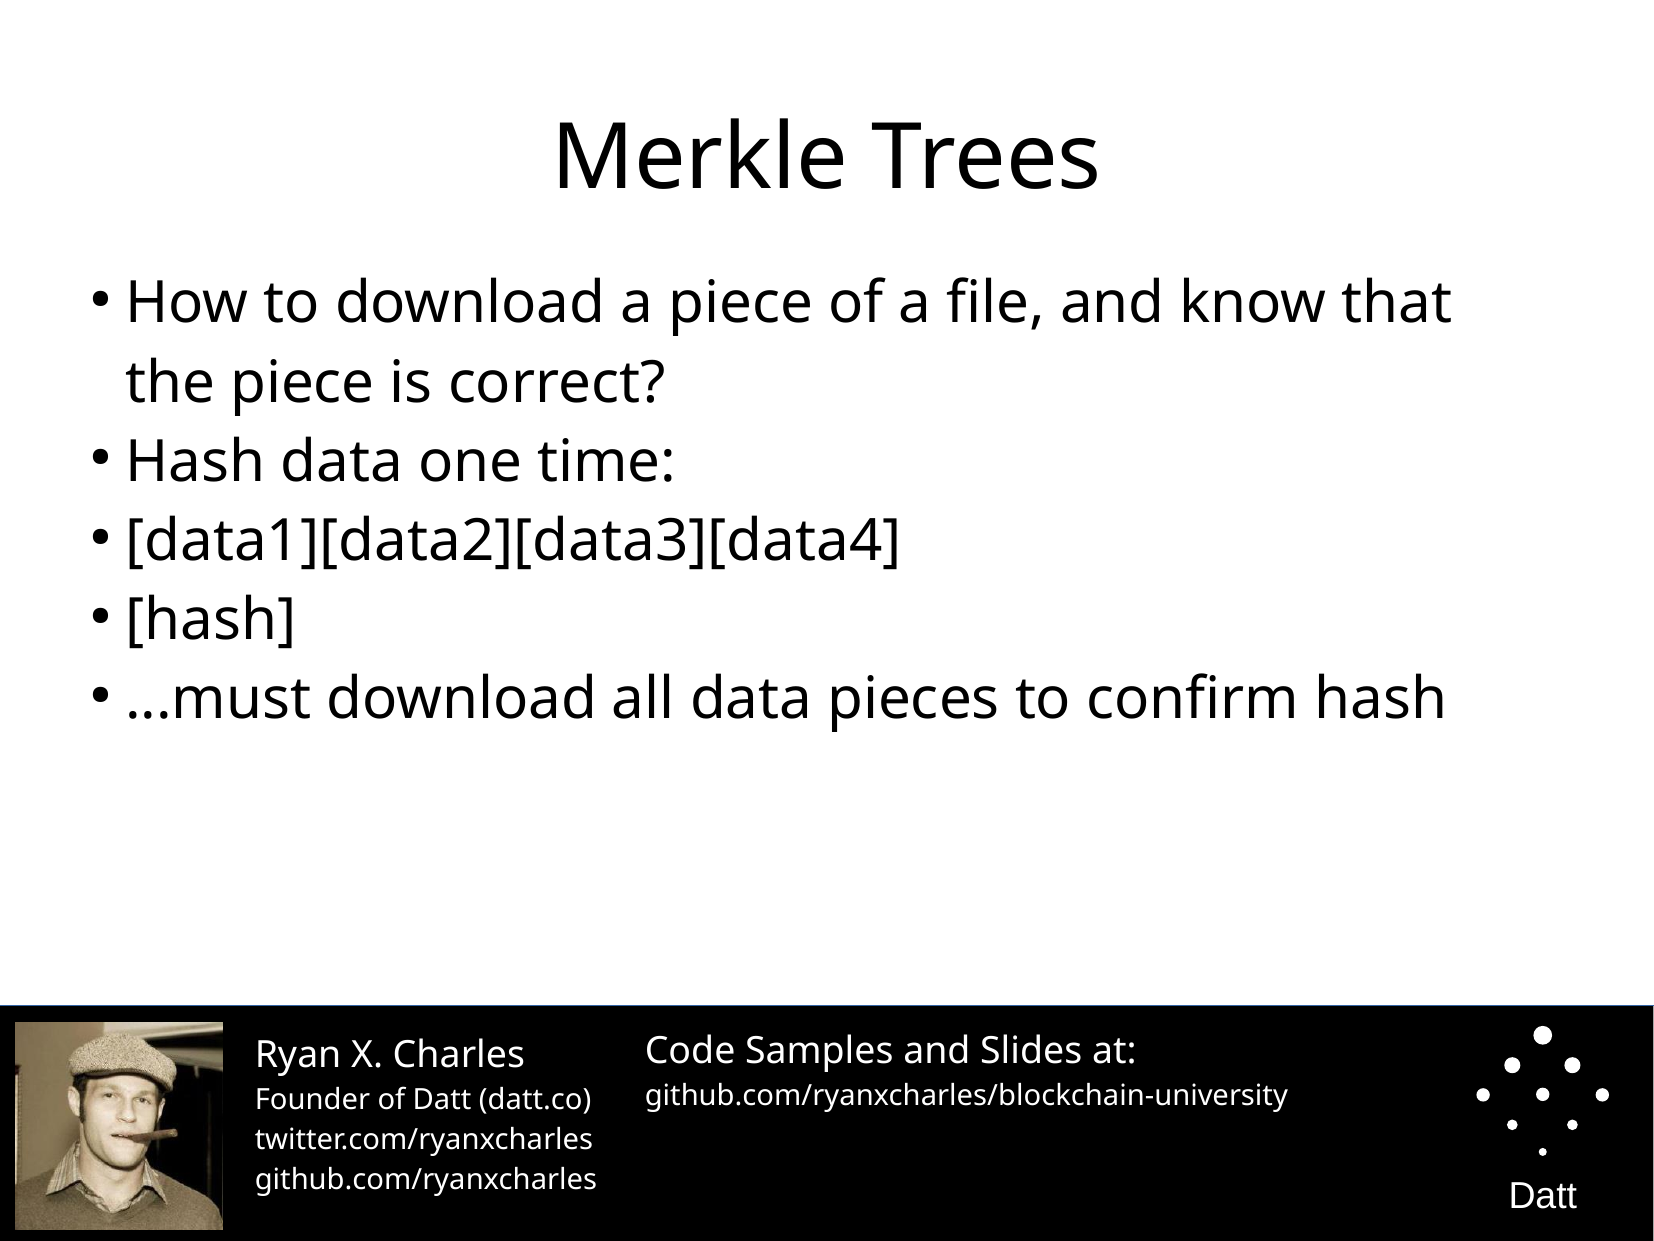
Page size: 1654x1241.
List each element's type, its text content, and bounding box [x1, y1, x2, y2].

text_box Datt [1452, 1167, 1633, 1241]
text_box [0, 1005, 1654, 1241]
text_box Ryan X. Charles Founder of Datt (datt.co) twitter.com/ryanxcharles github.com/ryanxcharles [240, 1020, 976, 1241]
text_box Code Samples and Slides at: github.com/ryanxcharles/blockchain-university [630, 1015, 1403, 1156]
picture [1475, 1023, 1611, 1159]
subtitle How to download a piece of a file, and know that the piece is correct? Hash data one time: [data1][data2][data3][data4] [hash] ...must download all data pieces to confirm hash [90, 260, 1546, 961]
picture [15, 1022, 223, 1231]
title Merkle Trees [82, 49, 1571, 257]
